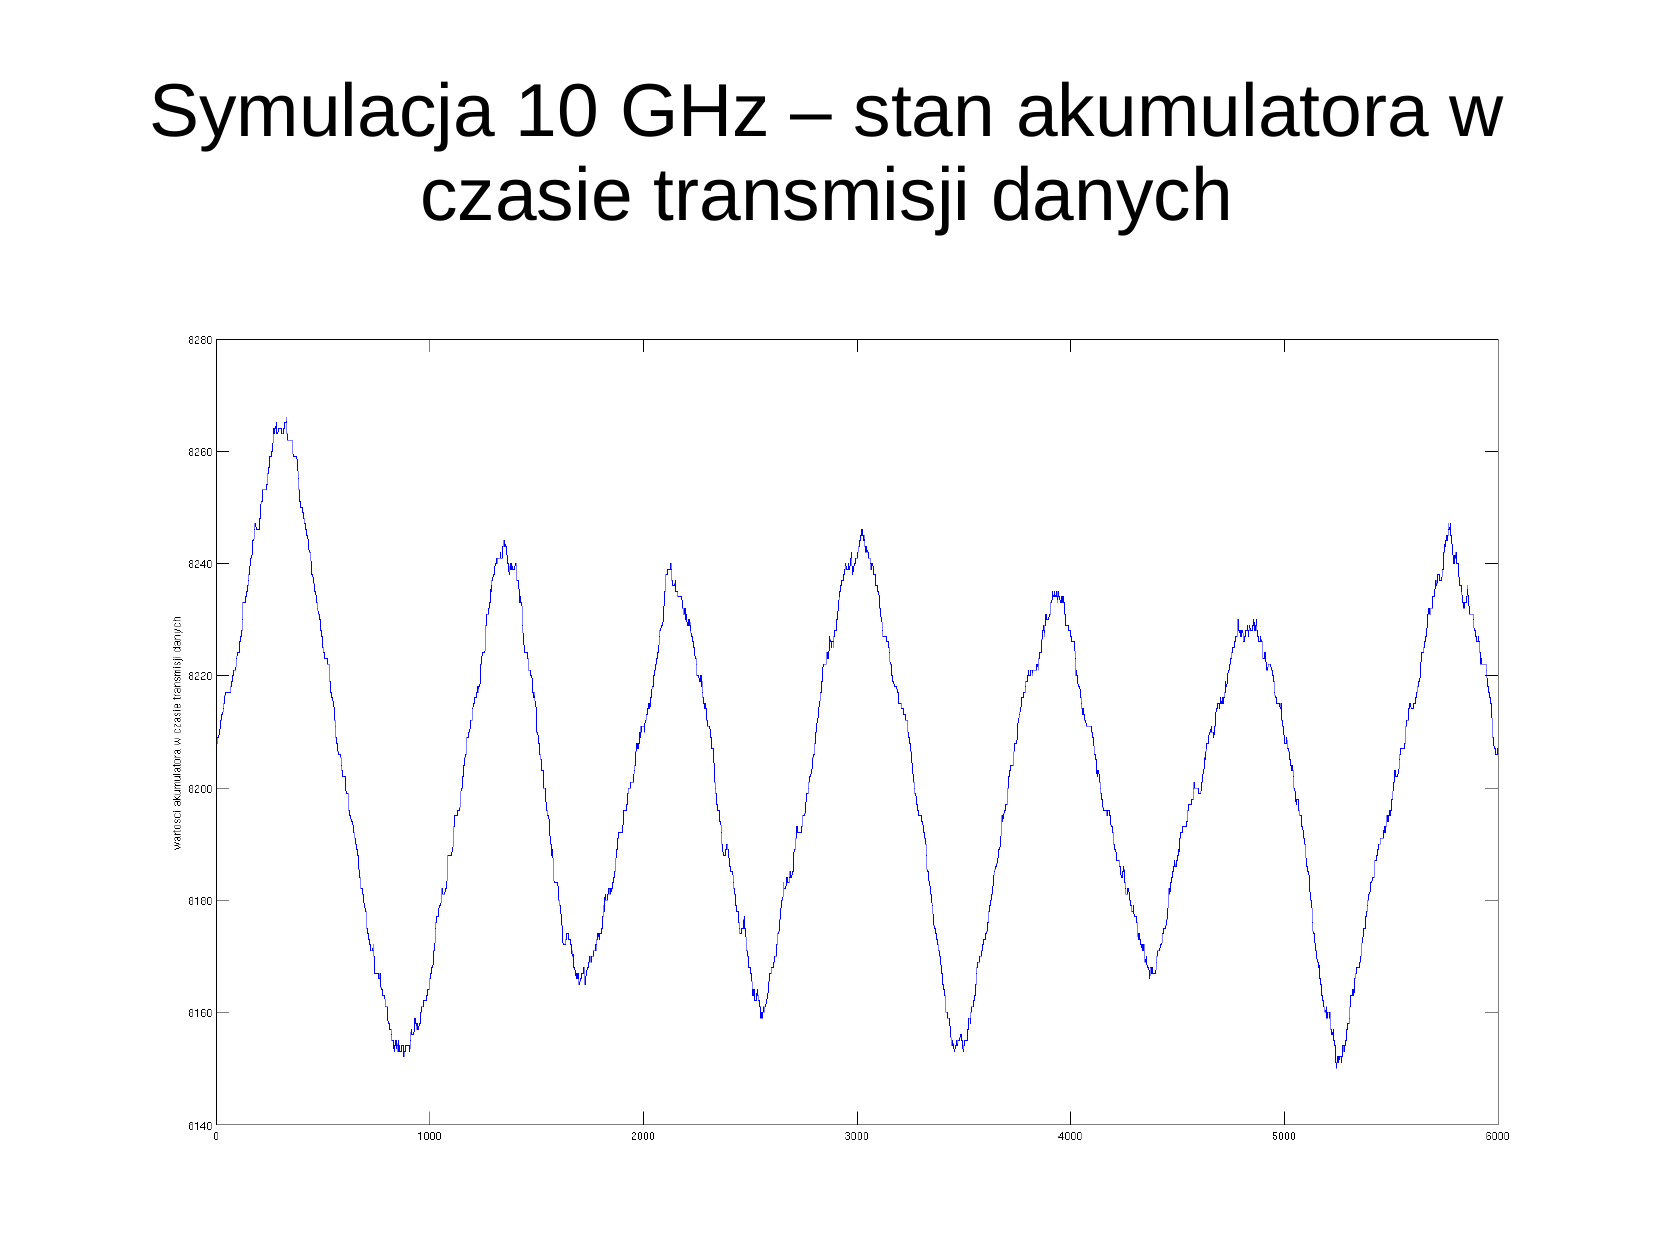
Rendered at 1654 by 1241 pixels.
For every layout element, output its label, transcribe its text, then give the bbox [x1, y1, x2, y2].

picture [0, 266, 1654, 1231]
title Symulacja 10 GHz – stan akumulatora w czasie transmisji danych [82, 49, 1571, 257]
